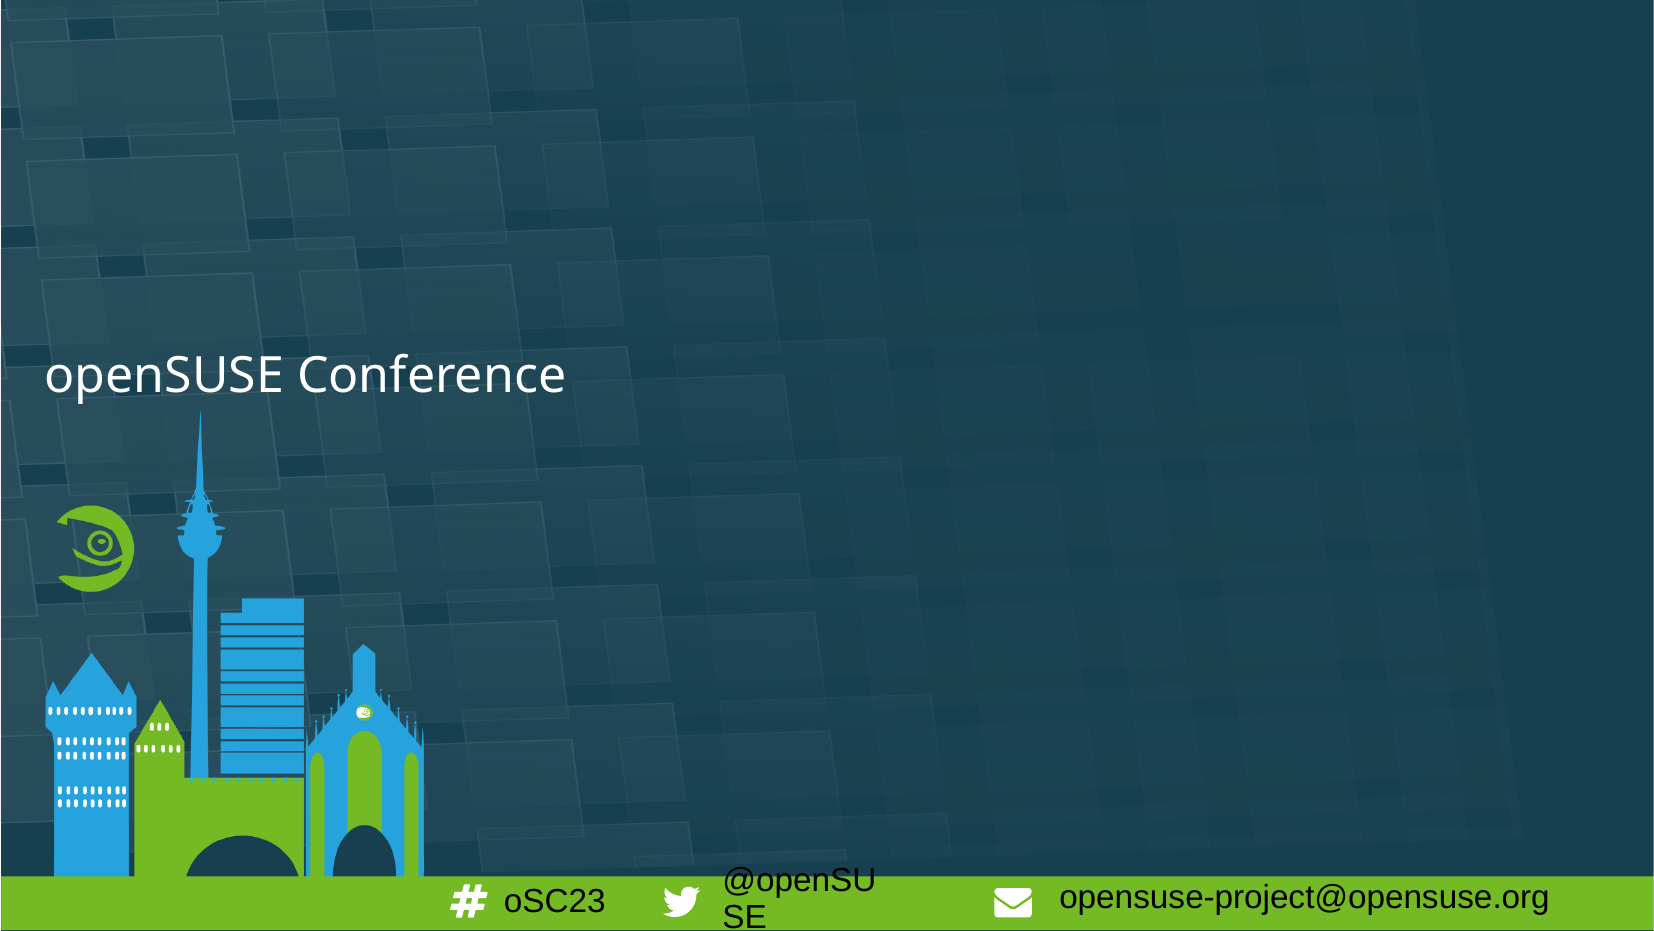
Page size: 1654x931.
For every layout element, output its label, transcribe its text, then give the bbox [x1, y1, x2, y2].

text_box openSUSE Conference [30, 325, 676, 421]
picture [0, 0, 1654, 931]
text_box @openSUSE [707, 848, 911, 931]
text_box oSC23 [489, 872, 634, 929]
text_box opensuse-project@opensuse.org [1044, 848, 1654, 931]
